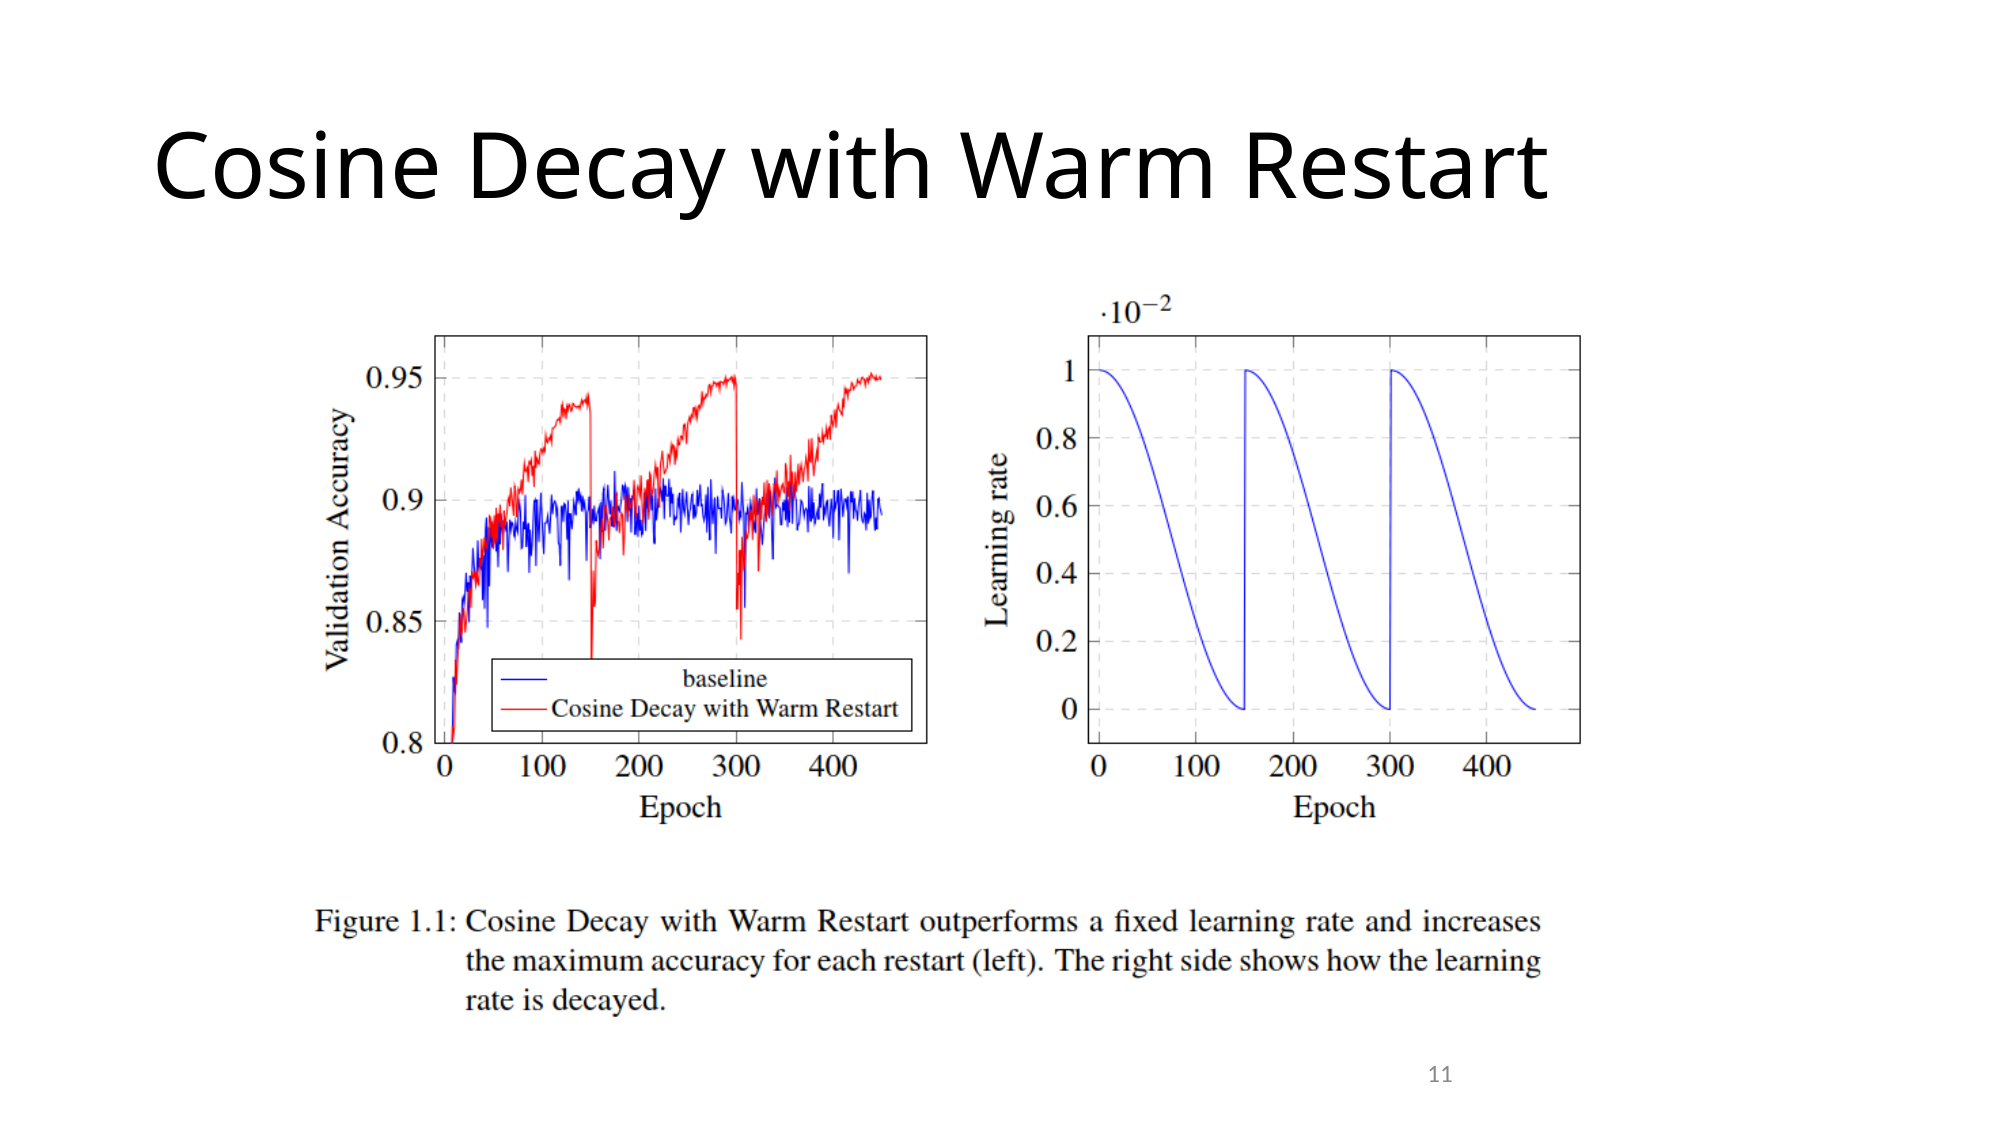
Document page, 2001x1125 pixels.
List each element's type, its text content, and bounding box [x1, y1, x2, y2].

title Cosine Decay with Warm Restart [137, 59, 1863, 278]
picture [281, 277, 1634, 1032]
text_box [1412, 1042, 1863, 1103]
